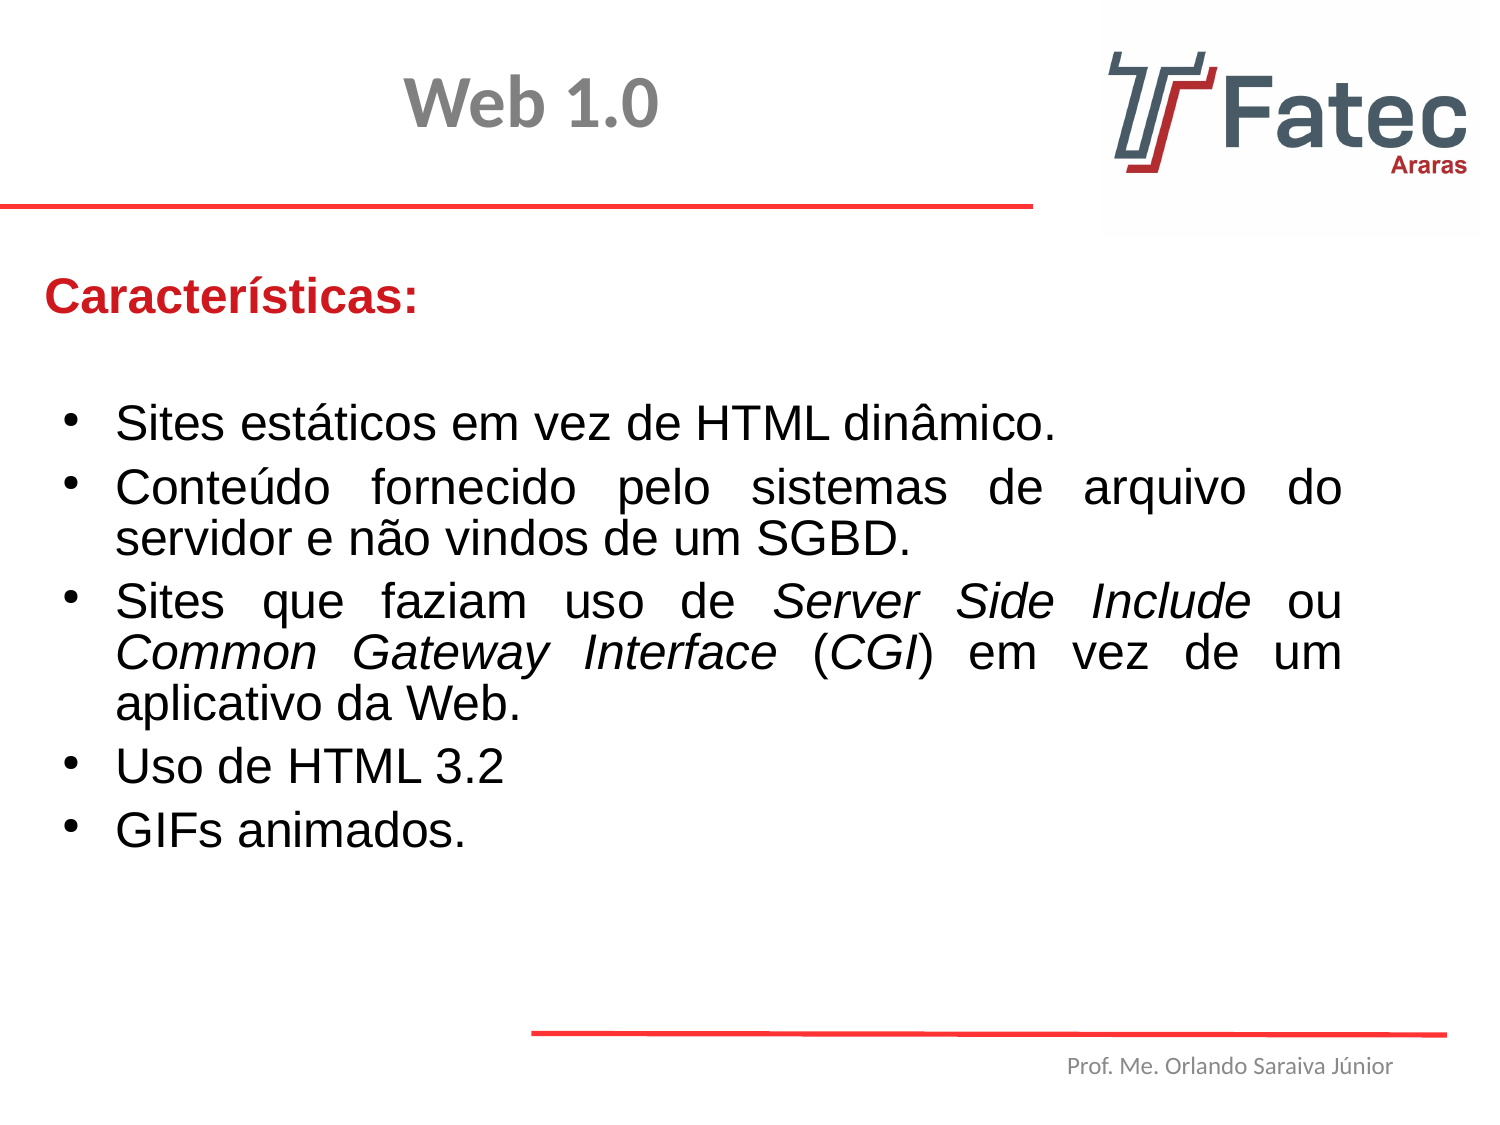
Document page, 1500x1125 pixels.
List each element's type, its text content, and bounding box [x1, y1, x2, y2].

title Web 1.0 [0, 45, 1063, 233]
picture [1100, 0, 1479, 237]
list Características: Sites estáticos em vez de HTML dinâmico. Conteúdo fornecido pelo sistemas de arquivo do servidor e não vindos de um SGBD. Sites que faziam uso de Server Side Include ou Common Gateway Interface (CGI) em vez de um aplicativo da Web. Uso de HTML 3.2 GIFs animados. [29, 265, 1359, 1004]
